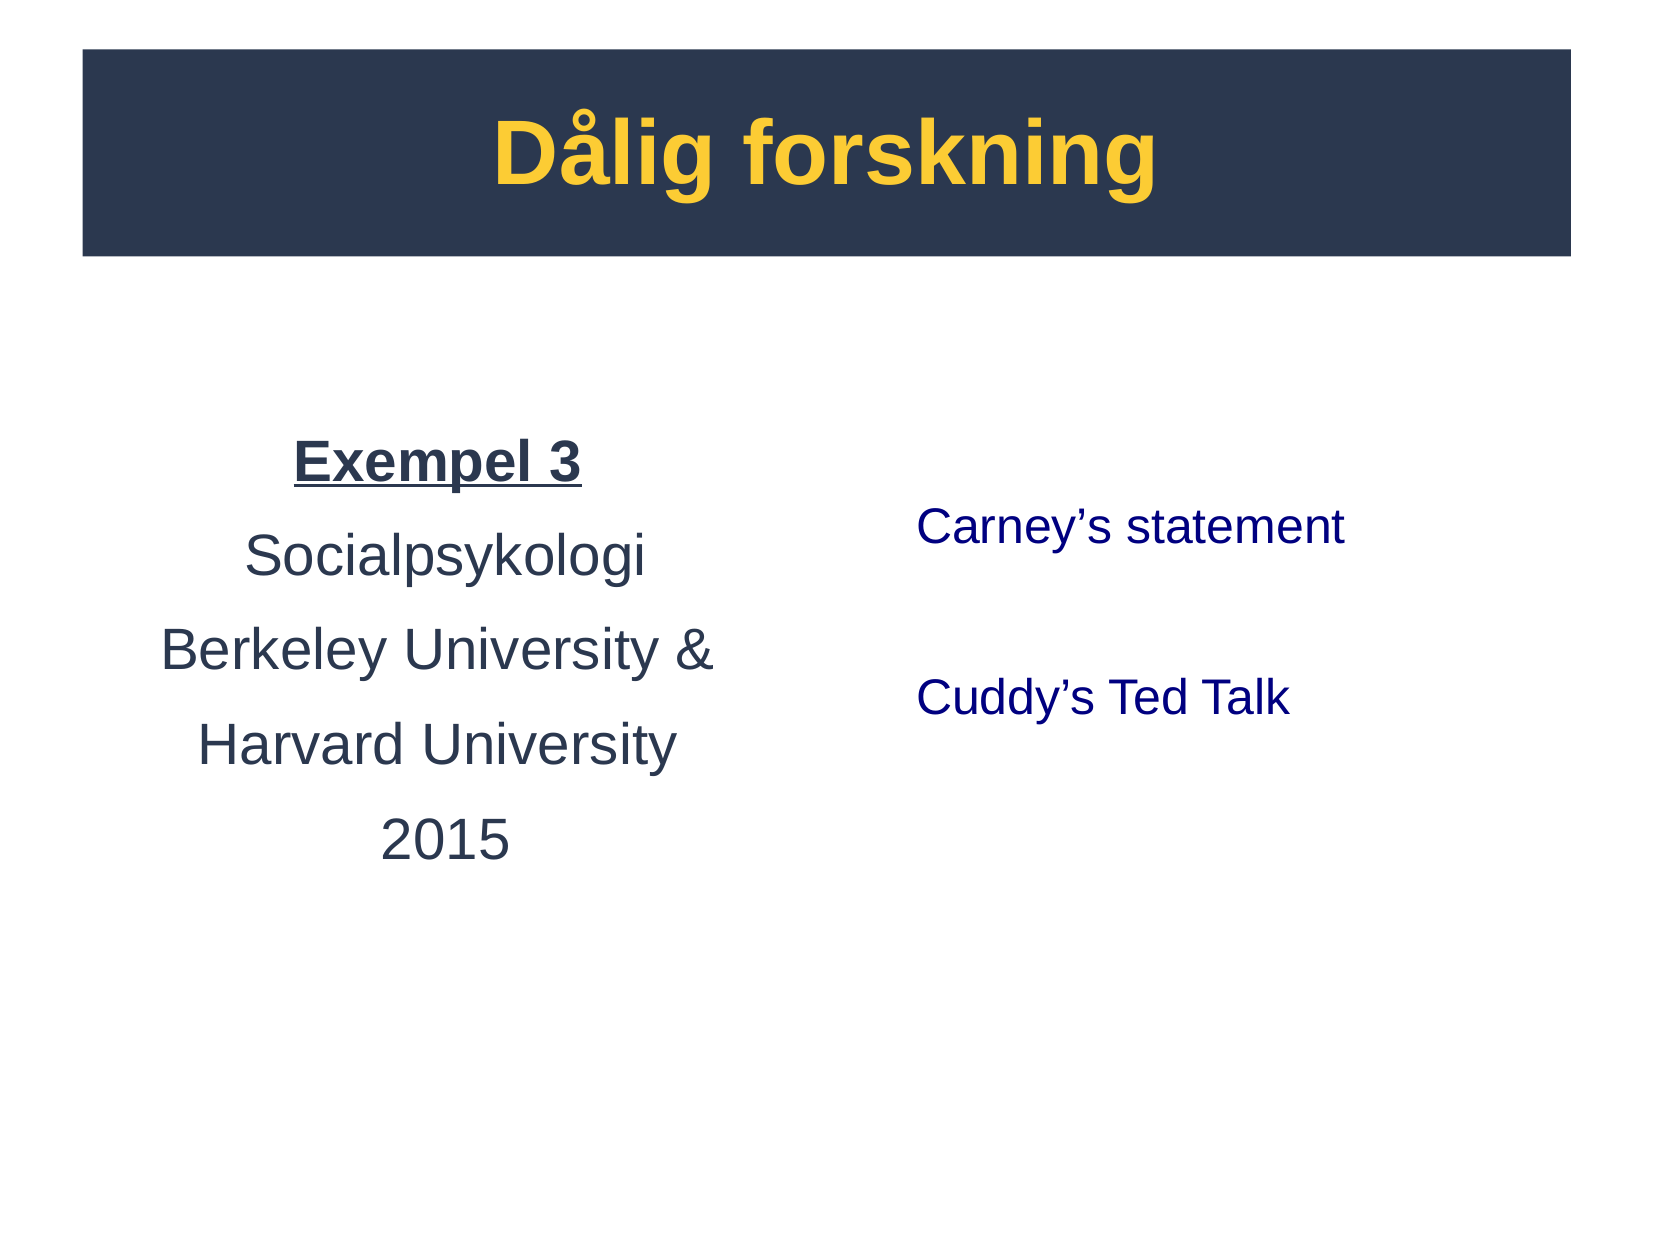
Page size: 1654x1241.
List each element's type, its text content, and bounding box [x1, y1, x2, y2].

title Dålig forskning [82, 49, 1571, 257]
list Carney’s statement Cuddy’s Ted Talk [845, 290, 1572, 1010]
list Exempel 3 Socialpsykologi Berkeley University & Harvard University 2015 [82, 290, 809, 1010]
